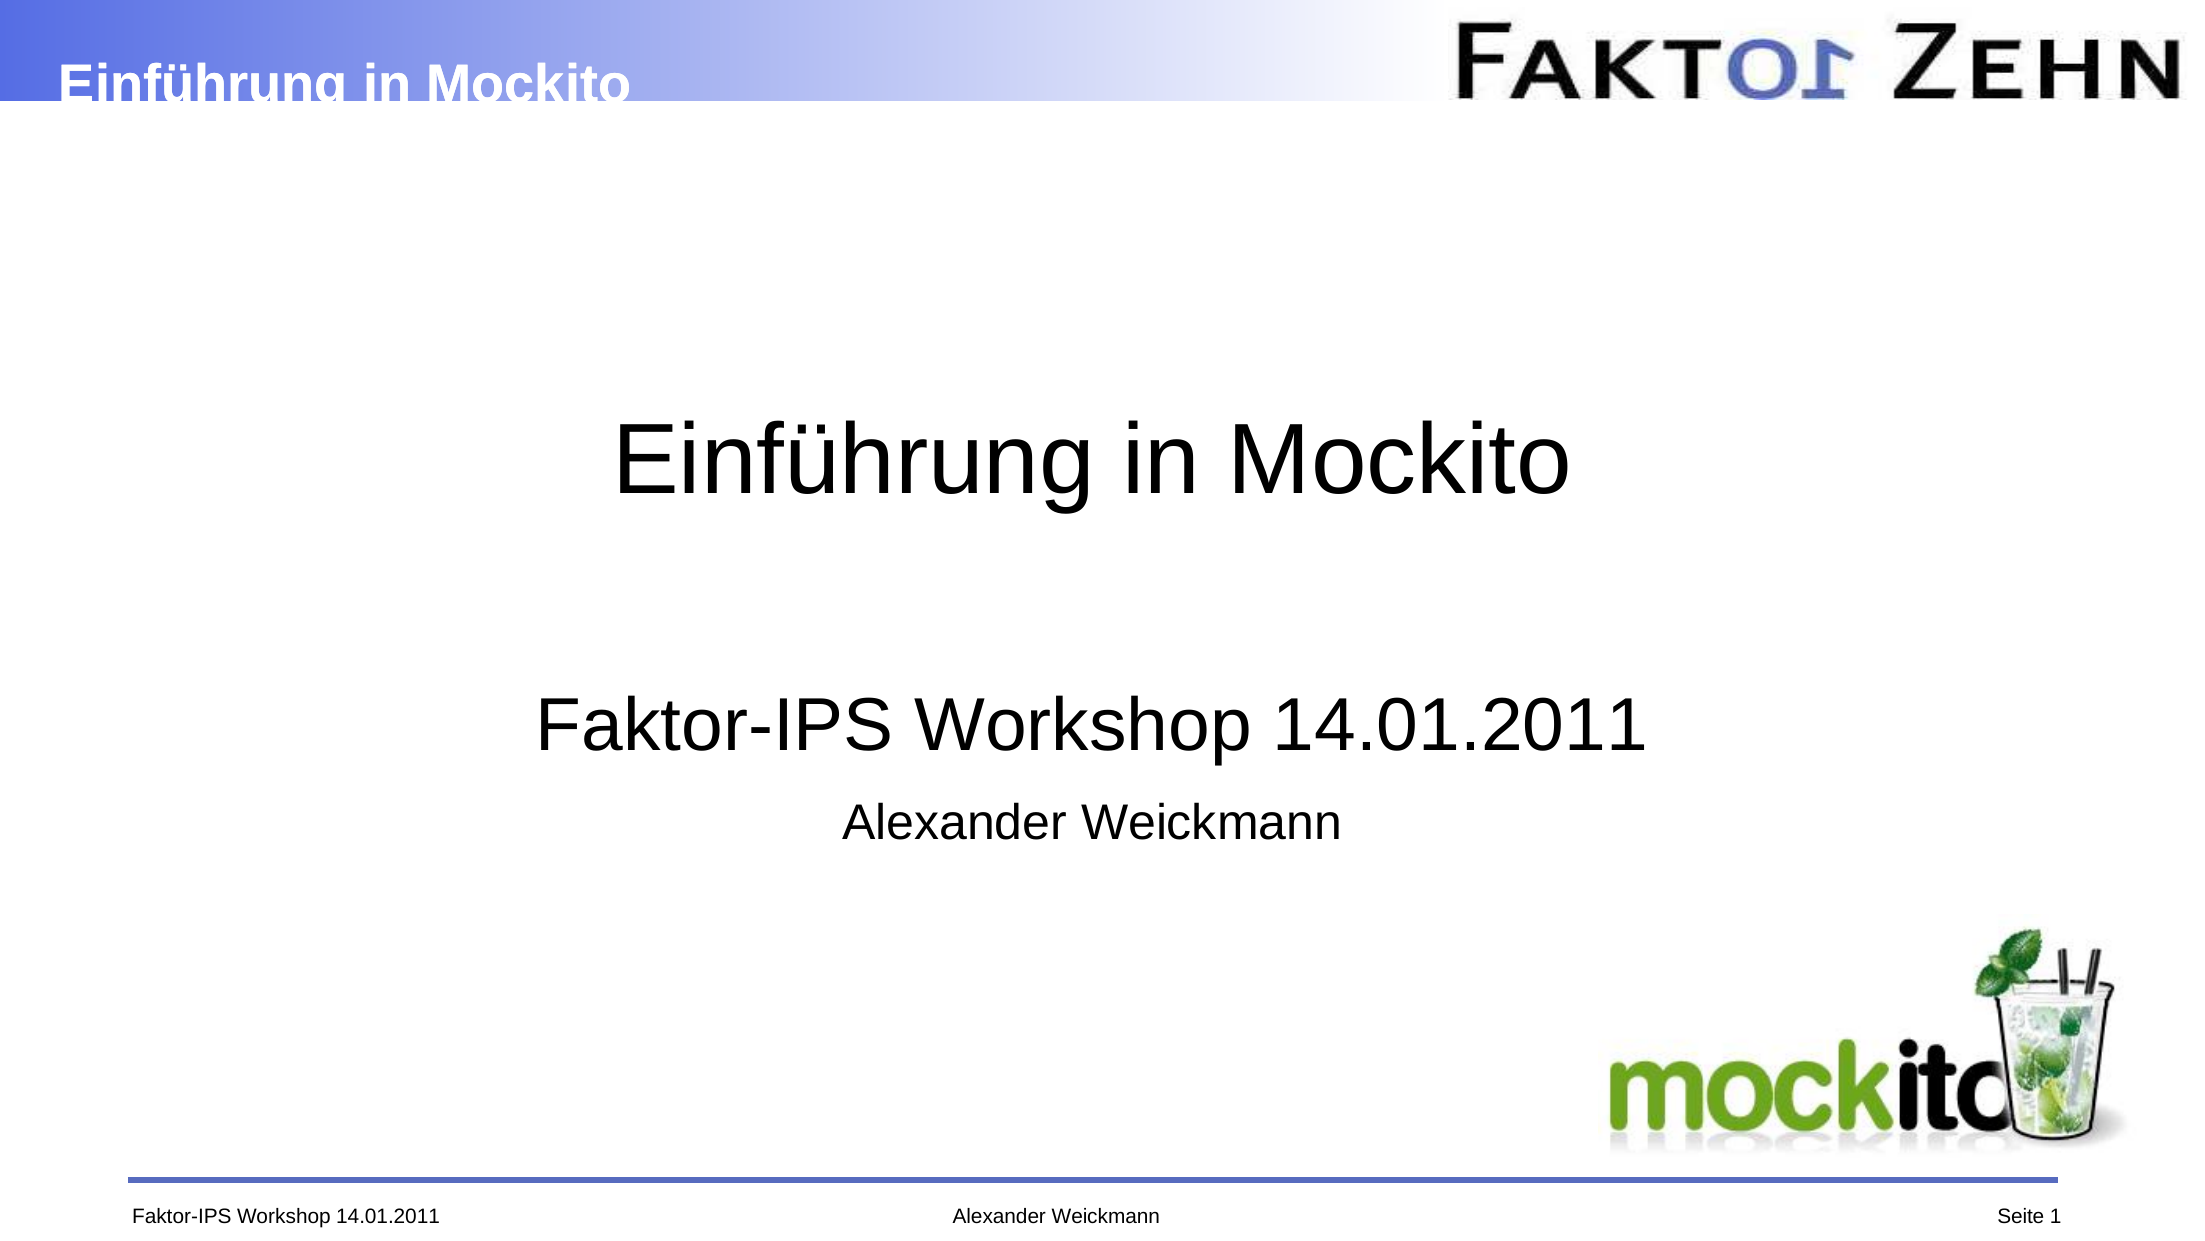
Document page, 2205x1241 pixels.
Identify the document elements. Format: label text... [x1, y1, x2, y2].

picture [1448, 7, 2191, 100]
text_box Einführung in Mockito Faktor-IPS Workshop 14.01.2011 Alexander Weickmann [309, 234, 1875, 1032]
text_box Einführung in Mockito [59, 23, 1049, 86]
picture [1598, 914, 2141, 1167]
